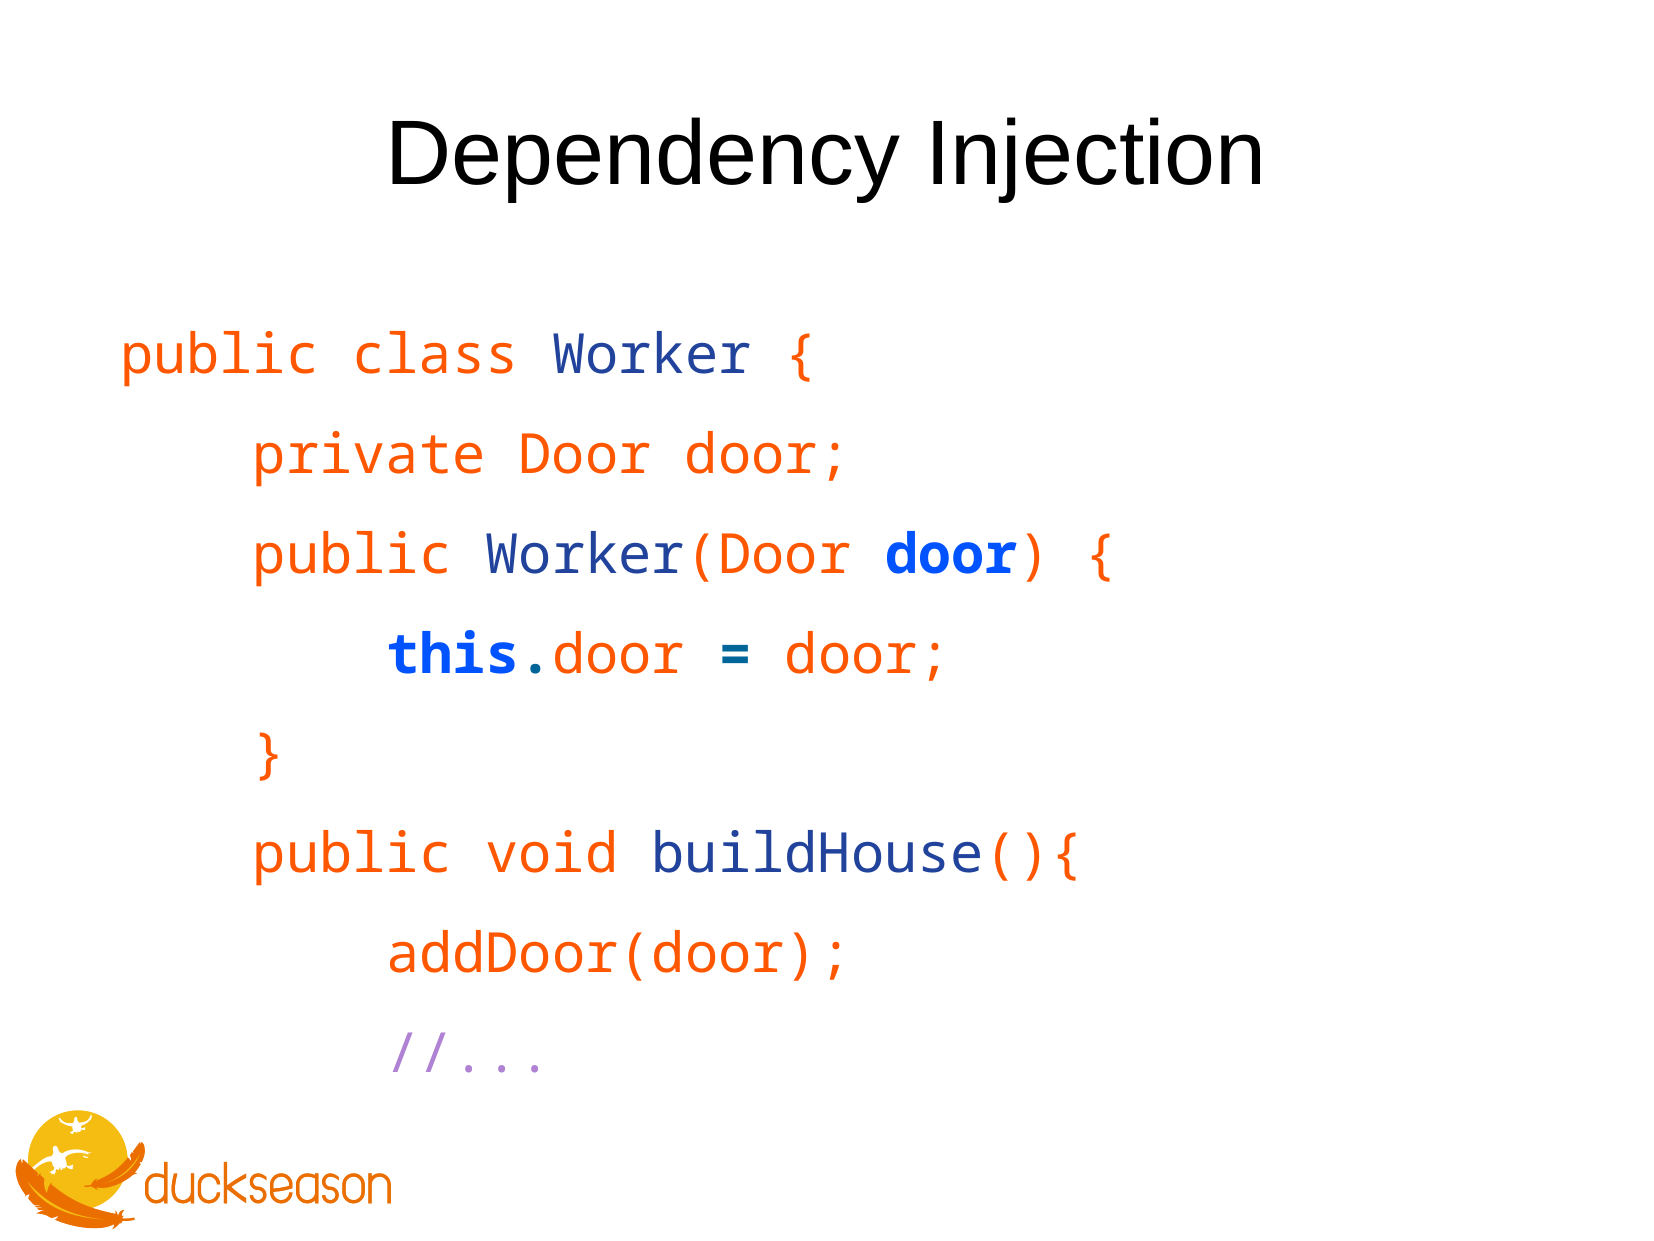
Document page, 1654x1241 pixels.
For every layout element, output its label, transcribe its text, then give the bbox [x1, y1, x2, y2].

list public class Worker { private Door door; public Worker(Door door) { this.door = door; } public void buildHouse(){ addDoor(door); //... [120, 315, 1606, 1096]
title Dependency Injection [82, 49, 1571, 257]
picture [15, 1110, 391, 1231]
